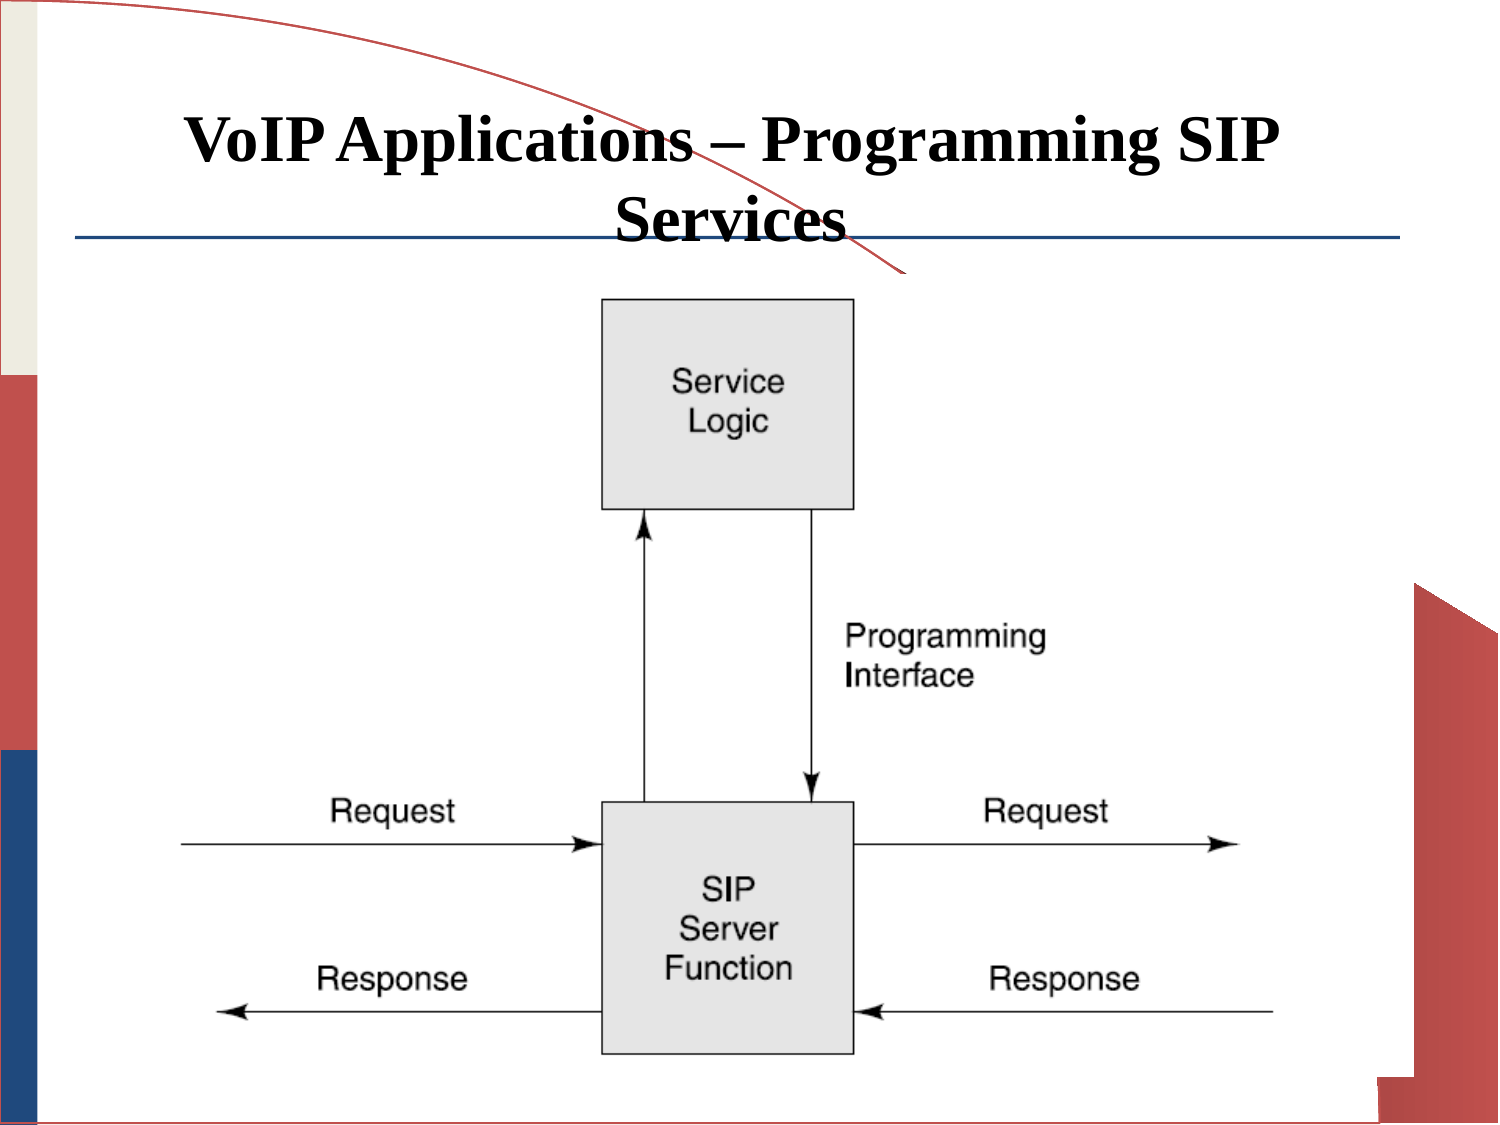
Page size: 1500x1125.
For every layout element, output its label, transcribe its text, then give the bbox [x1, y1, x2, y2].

text_box VoIP Applications – Programming SIP Services [62, 87, 1400, 263]
picture [75, 274, 1414, 1077]
